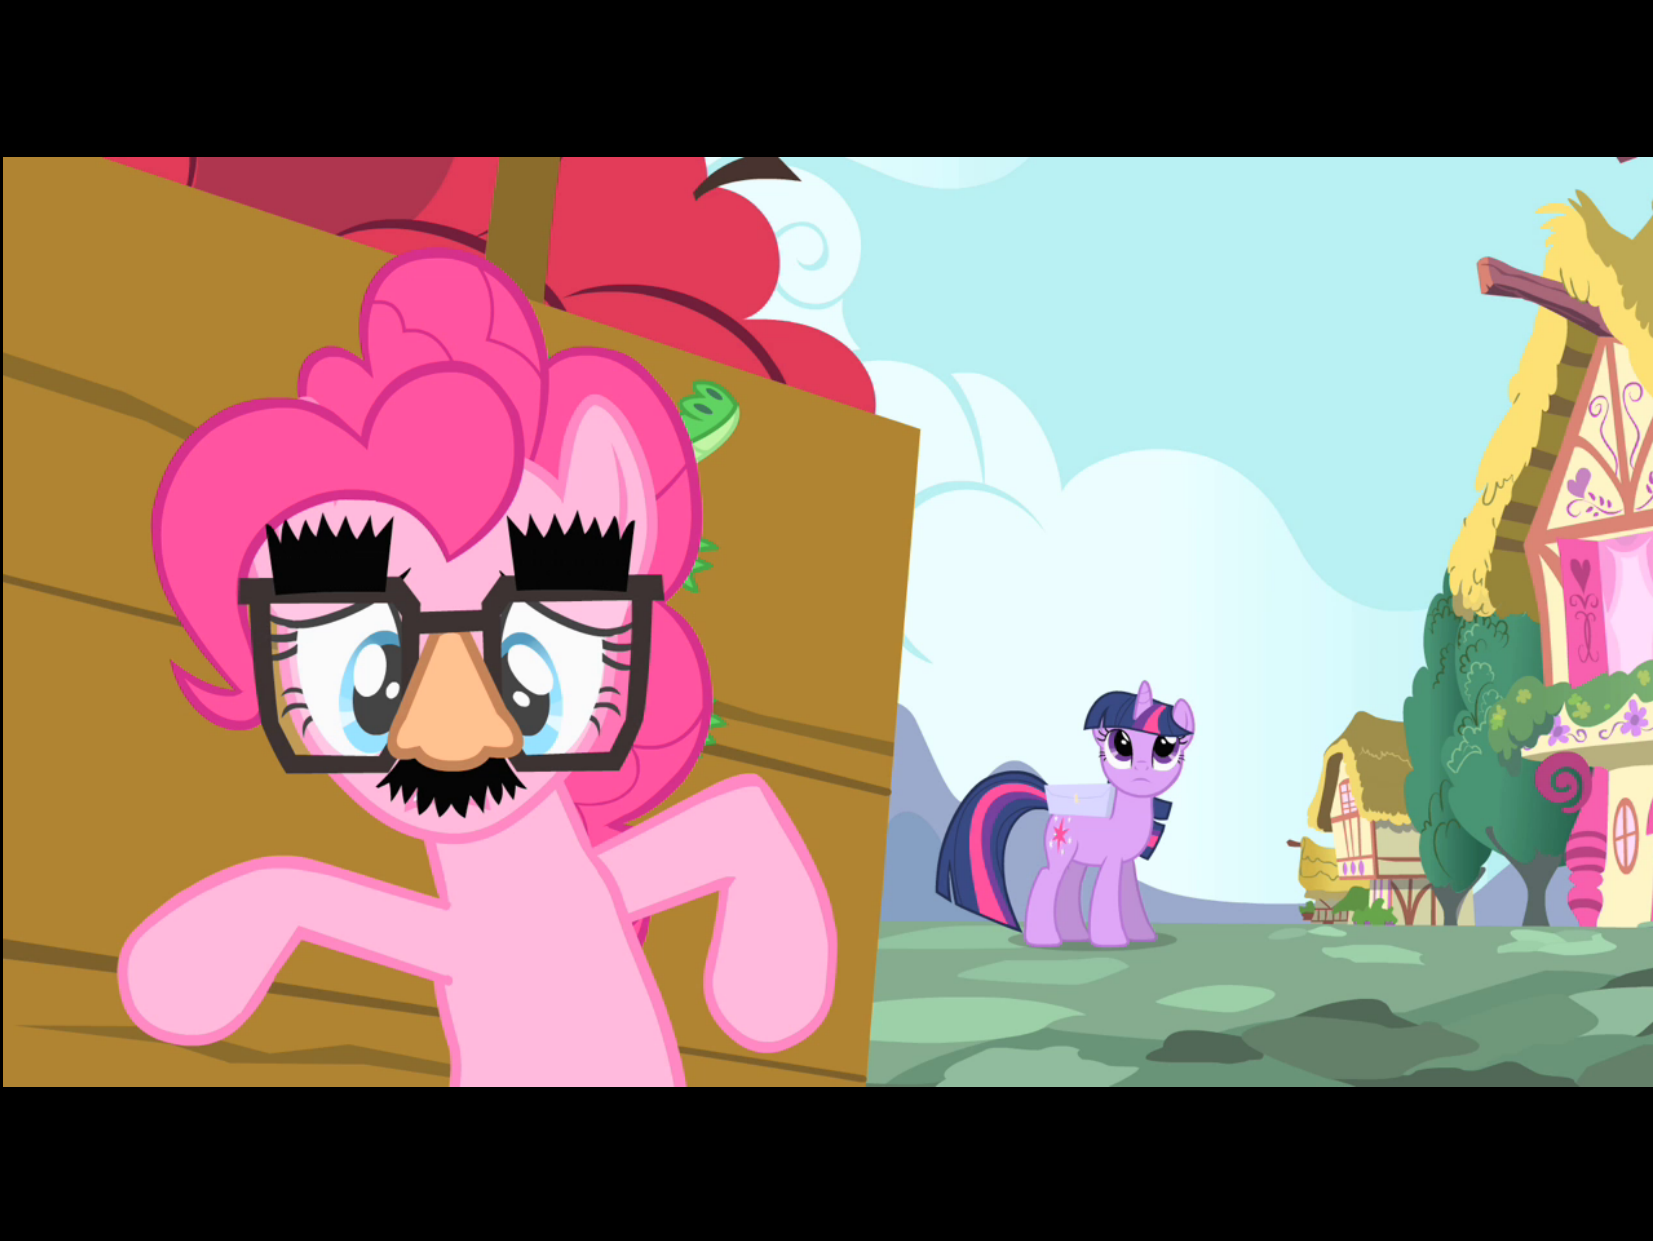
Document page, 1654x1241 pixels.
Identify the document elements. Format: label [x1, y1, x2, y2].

picture [3, 157, 1653, 1087]
